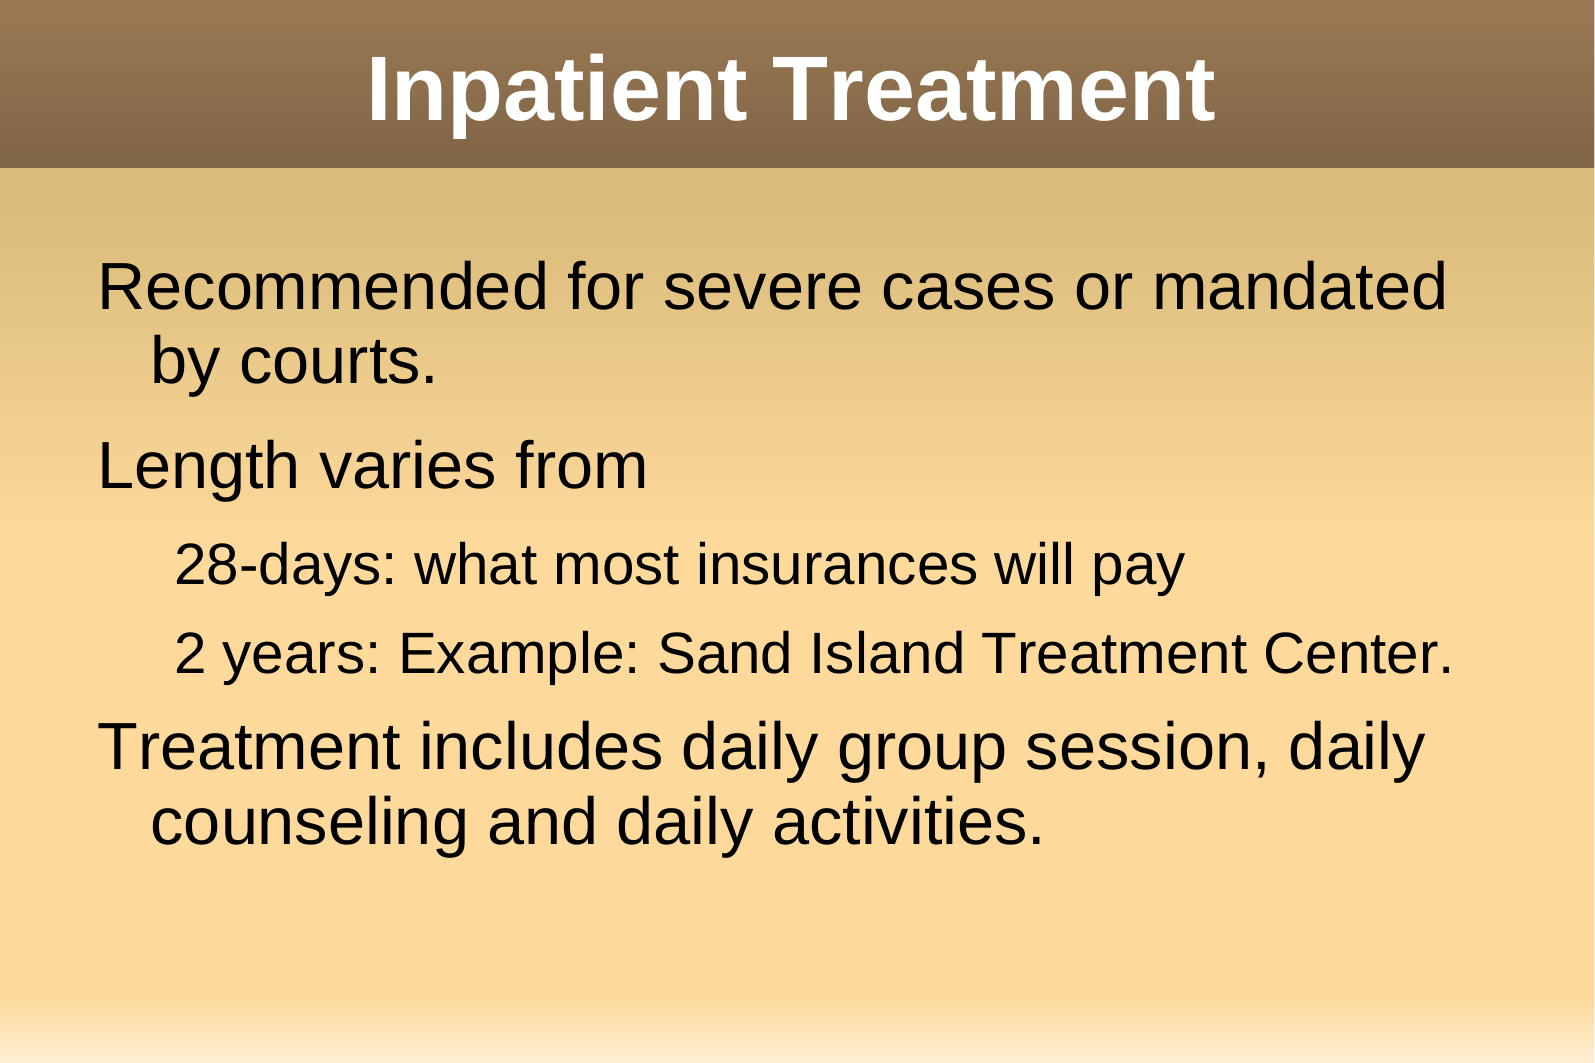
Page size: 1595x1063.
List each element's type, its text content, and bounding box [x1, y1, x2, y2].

picture [0, 0, 1595, 1063]
title Inpatient Treatment [74, 7, 1510, 171]
list Recommended for severe cases or mandated by courts. Length varies from 28-days: what most insurances will pay 2 years: Example: Sand Island Treatment Center. Treatment includes daily group session, daily counseling and daily activities. [79, 248, 1515, 936]
